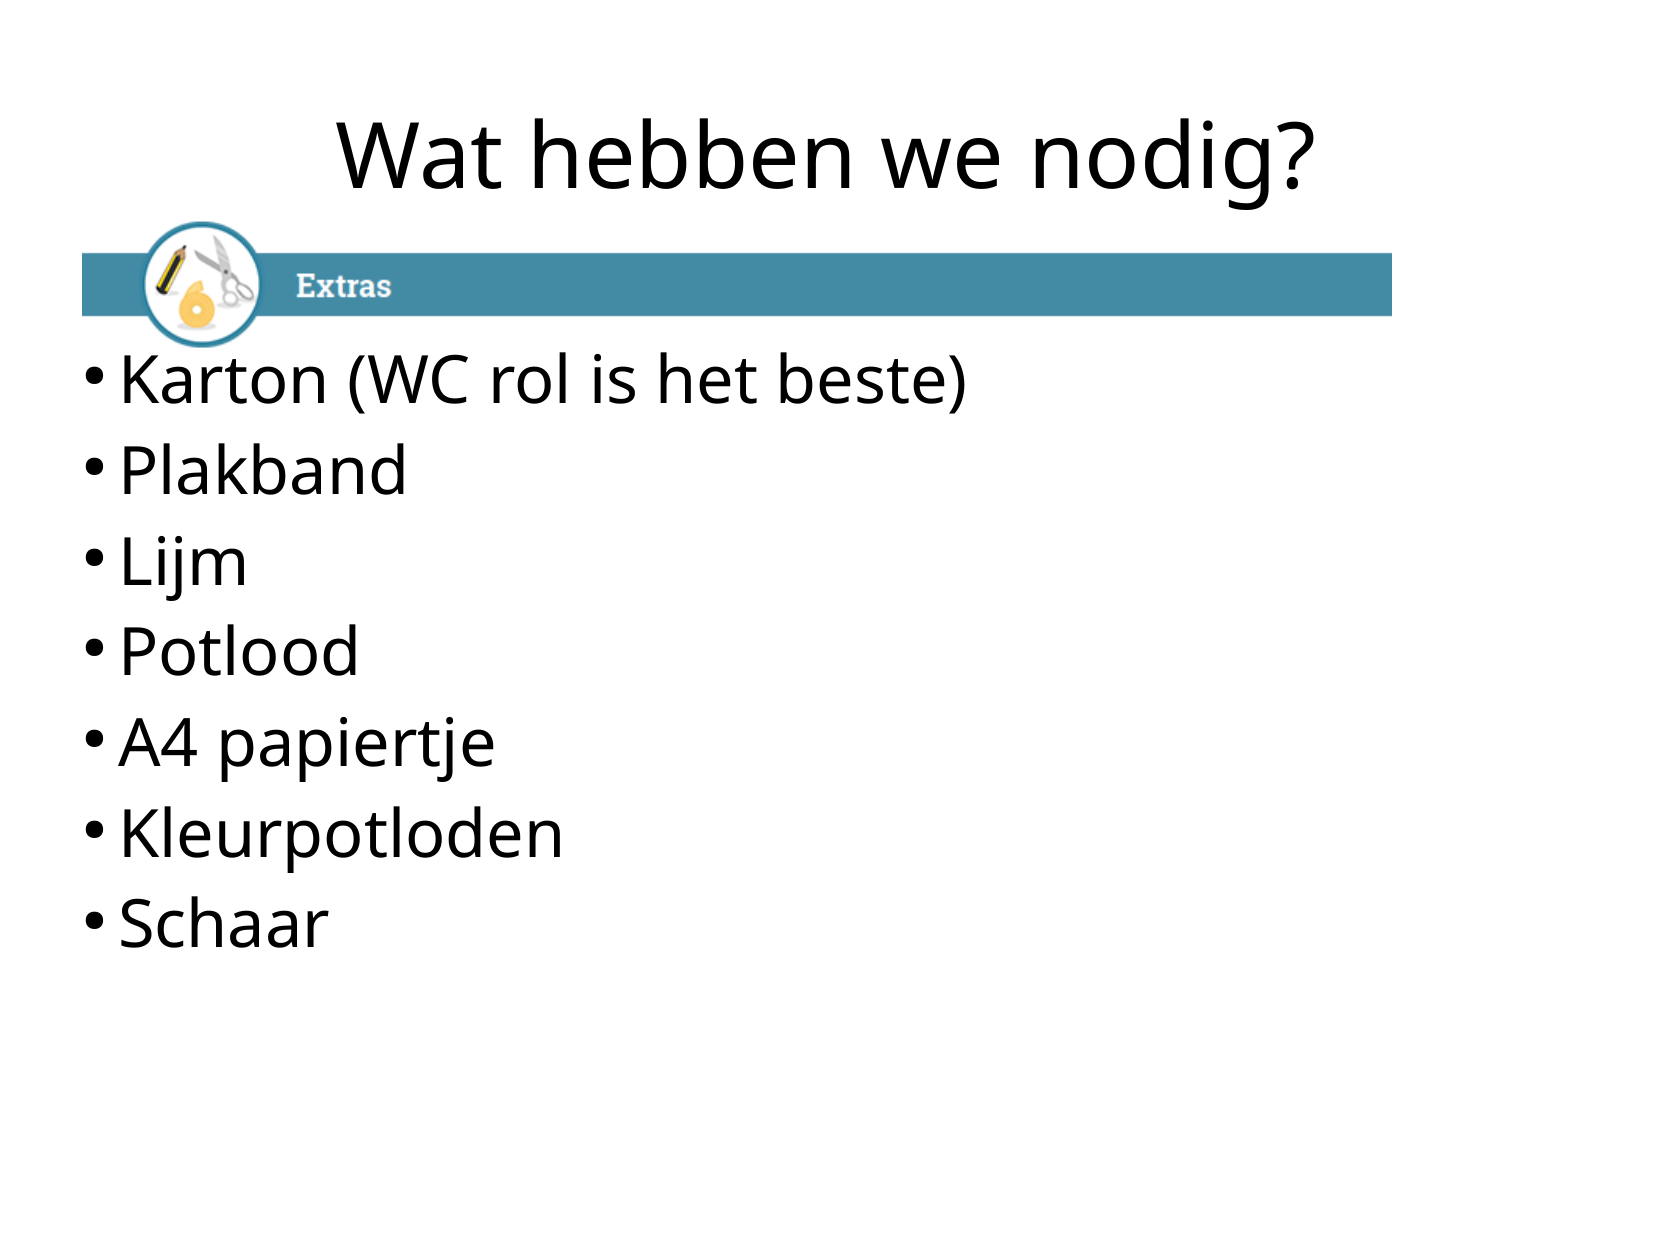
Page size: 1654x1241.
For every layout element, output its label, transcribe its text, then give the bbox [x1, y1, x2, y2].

title Wat hebben we nodig? [82, 49, 1571, 257]
picture [82, 214, 1392, 290]
subtitle Karton (WC rol is het beste) Plakband Lijm Potlood A4 papiertje Kleurpotloden Schaar [82, 290, 1571, 1010]
